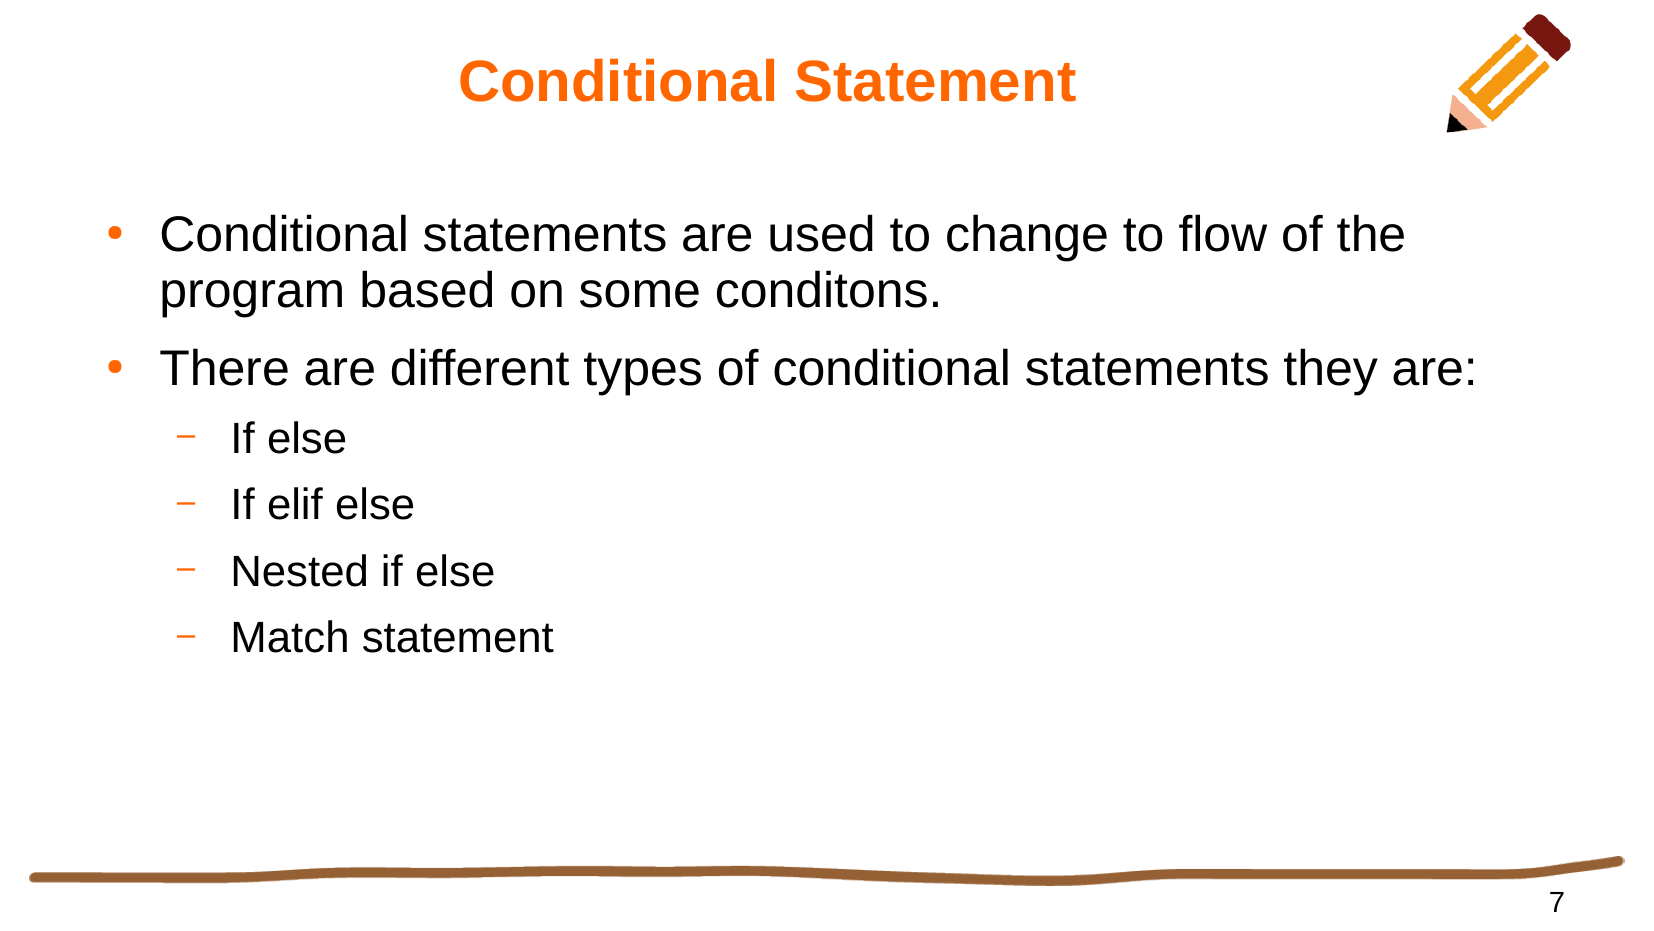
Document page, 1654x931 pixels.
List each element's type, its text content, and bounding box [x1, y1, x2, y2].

list Conditional statements are used to change to flow of the program based on some conditons. There are different types of conditional statements they are: If else If elif else Nested if else Match statement [88, 206, 1595, 857]
picture [29, 856, 1625, 886]
title Conditional Statement [88, 29, 1447, 133]
picture [1446, 14, 1571, 133]
